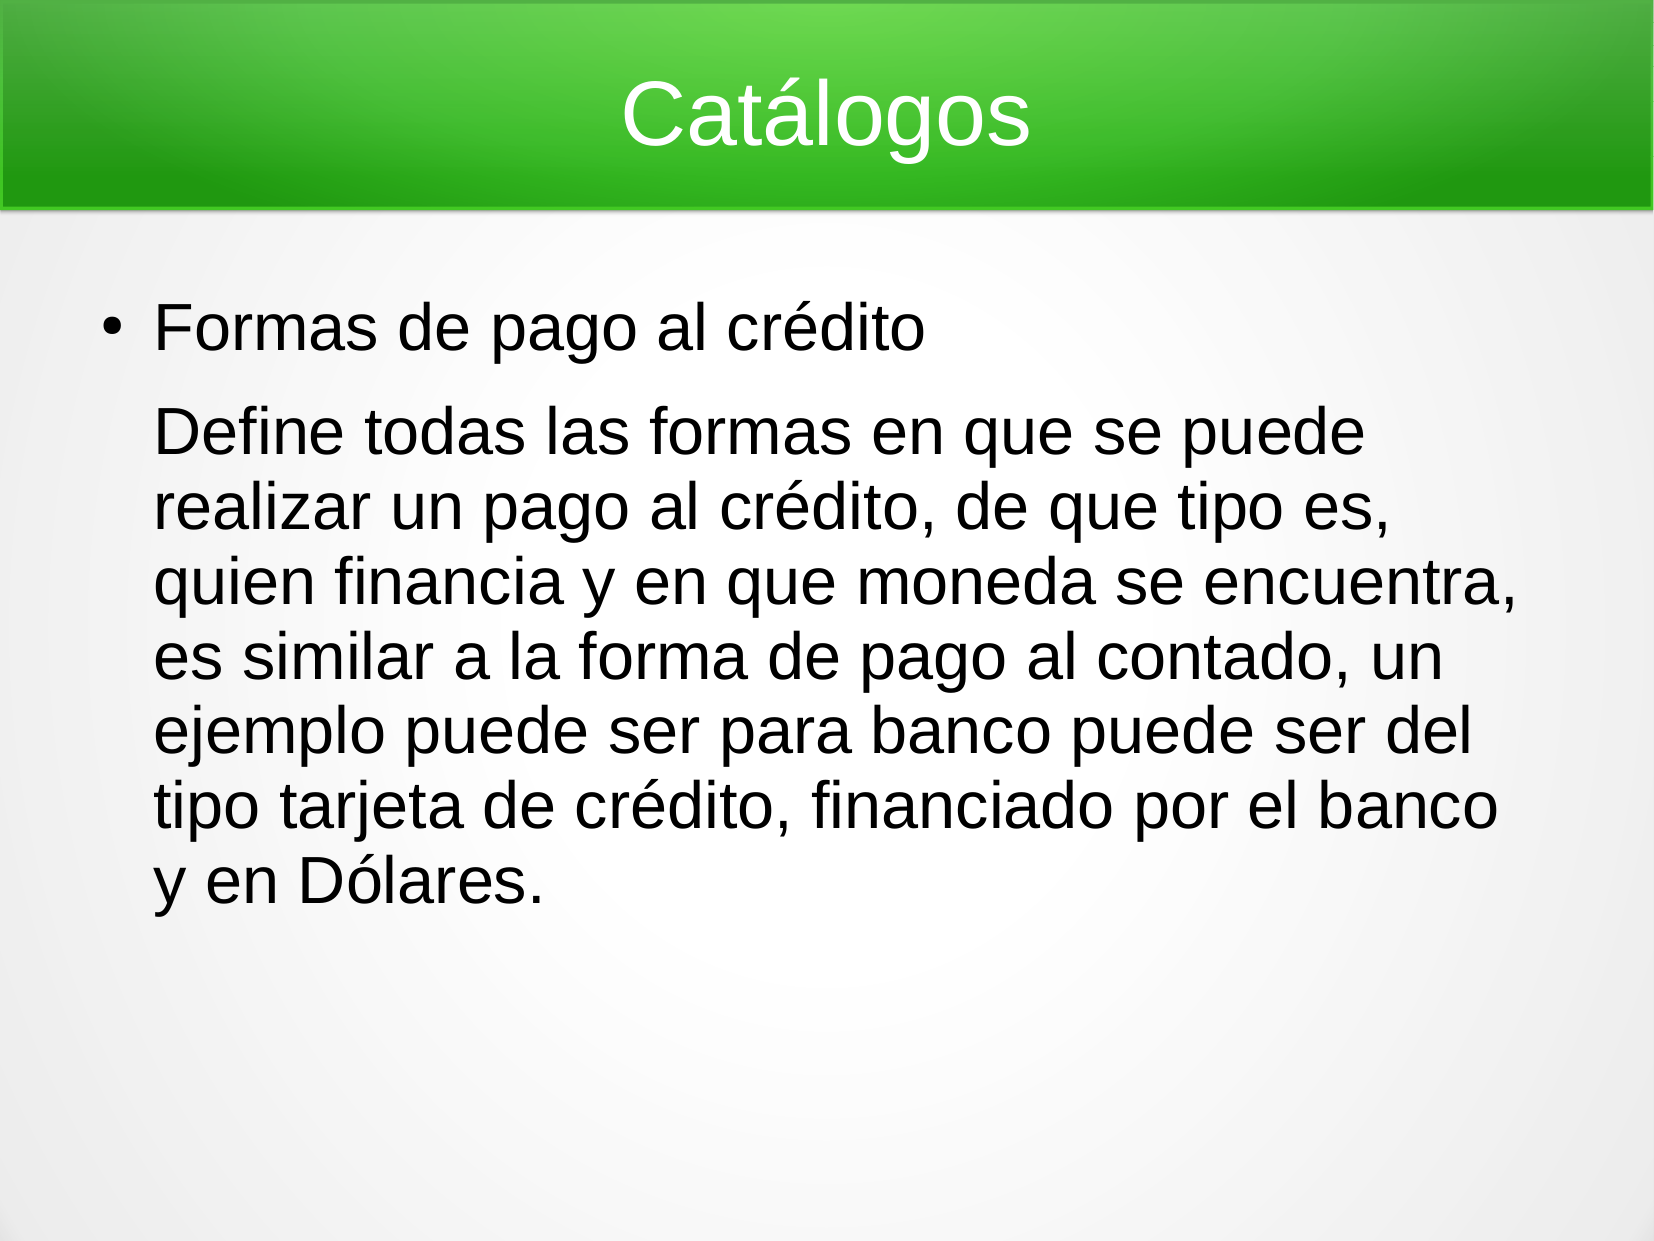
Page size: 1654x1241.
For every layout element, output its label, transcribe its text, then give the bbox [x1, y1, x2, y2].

list Formas de pago al crédito Define todas las formas en que se puede realizar un pago al crédito, de que tipo es, quien financia y en que moneda se encuentra, es similar a la forma de pago al contado, un ejemplo puede ser para banco puede ser del tipo tarjeta de crédito, financiado por el banco y en Dólares. [82, 290, 1538, 1010]
title Catálogos [82, 49, 1571, 179]
